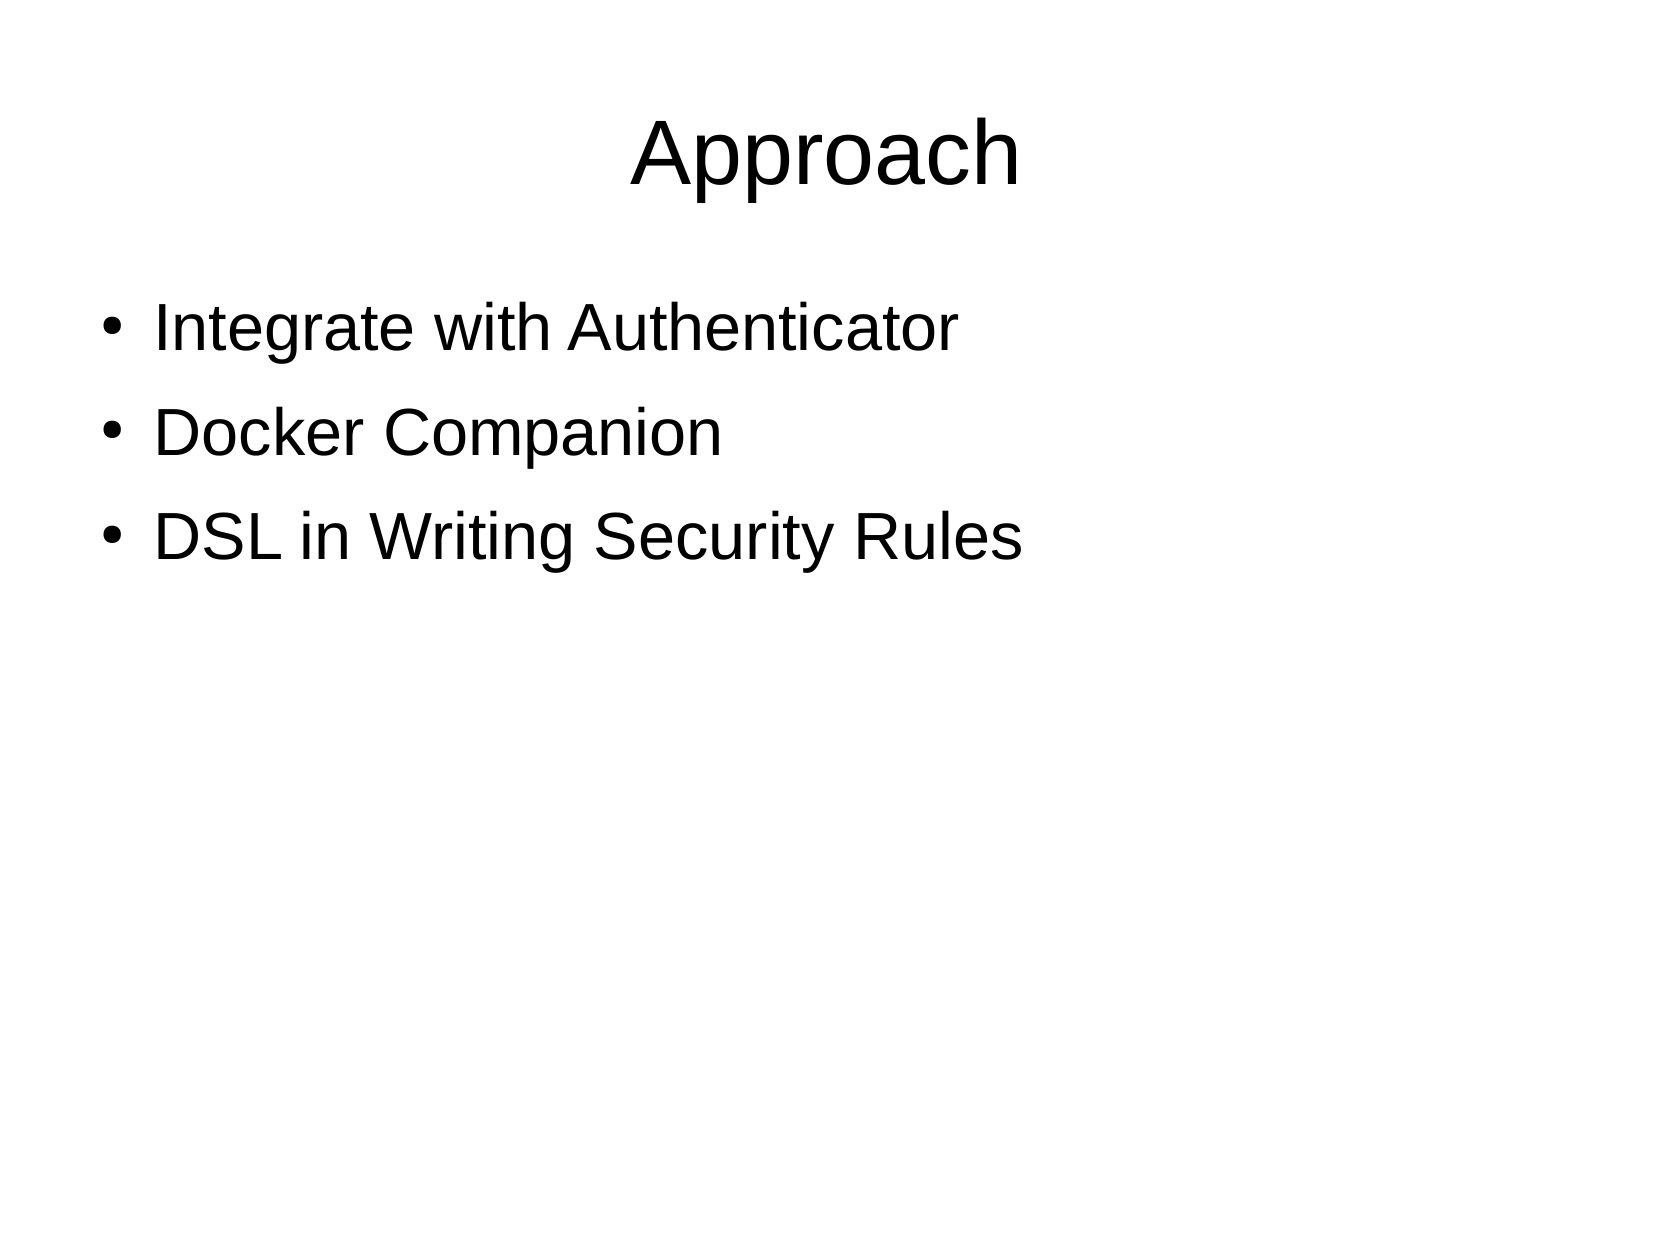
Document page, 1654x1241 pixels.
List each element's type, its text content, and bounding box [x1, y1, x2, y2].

title Approach [82, 49, 1571, 257]
list Integrate with Authenticator Docker Companion DSL in Writing Security Rules [82, 290, 1571, 1010]
